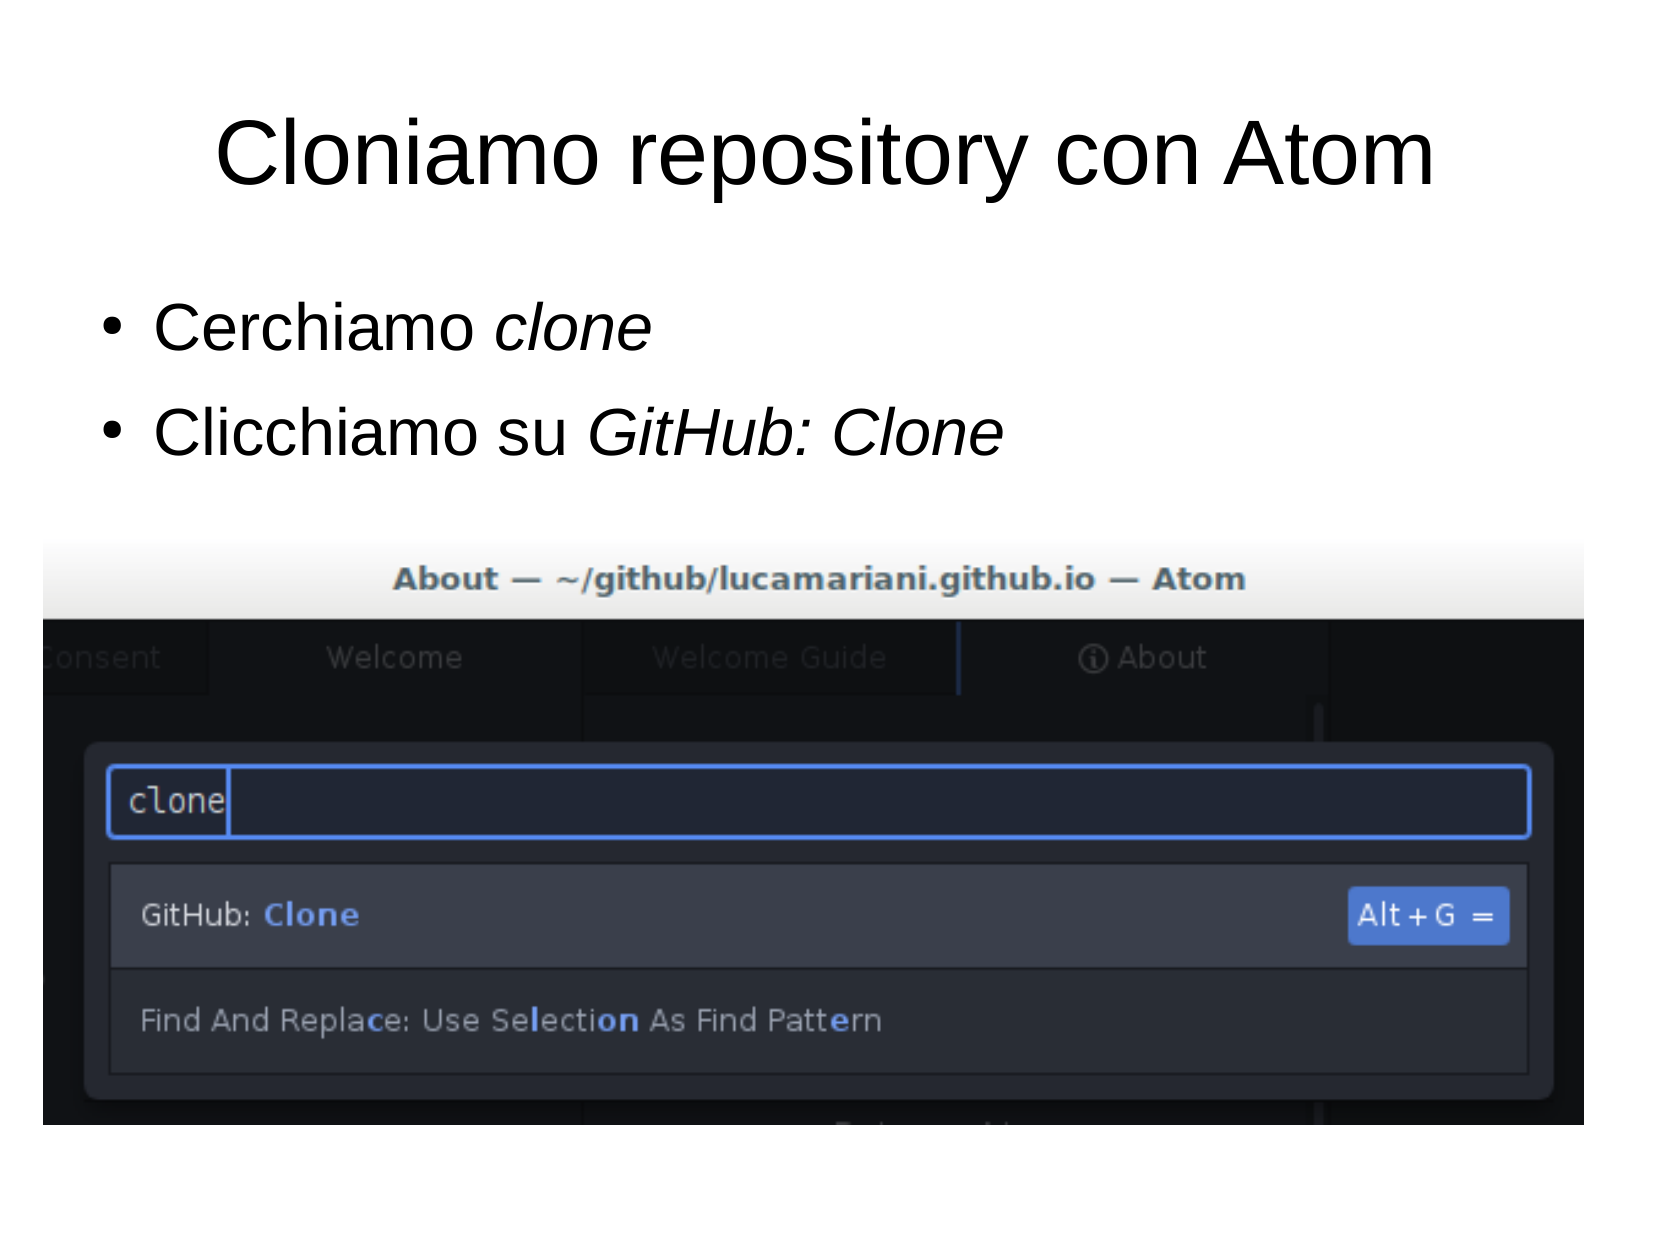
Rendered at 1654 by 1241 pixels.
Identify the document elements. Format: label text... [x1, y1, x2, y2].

list Cerchiamo clone Clicchiamo su GitHub: Clone [82, 290, 1571, 511]
picture [43, 539, 1584, 1126]
title Cloniamo repository con Atom [82, 49, 1571, 257]
